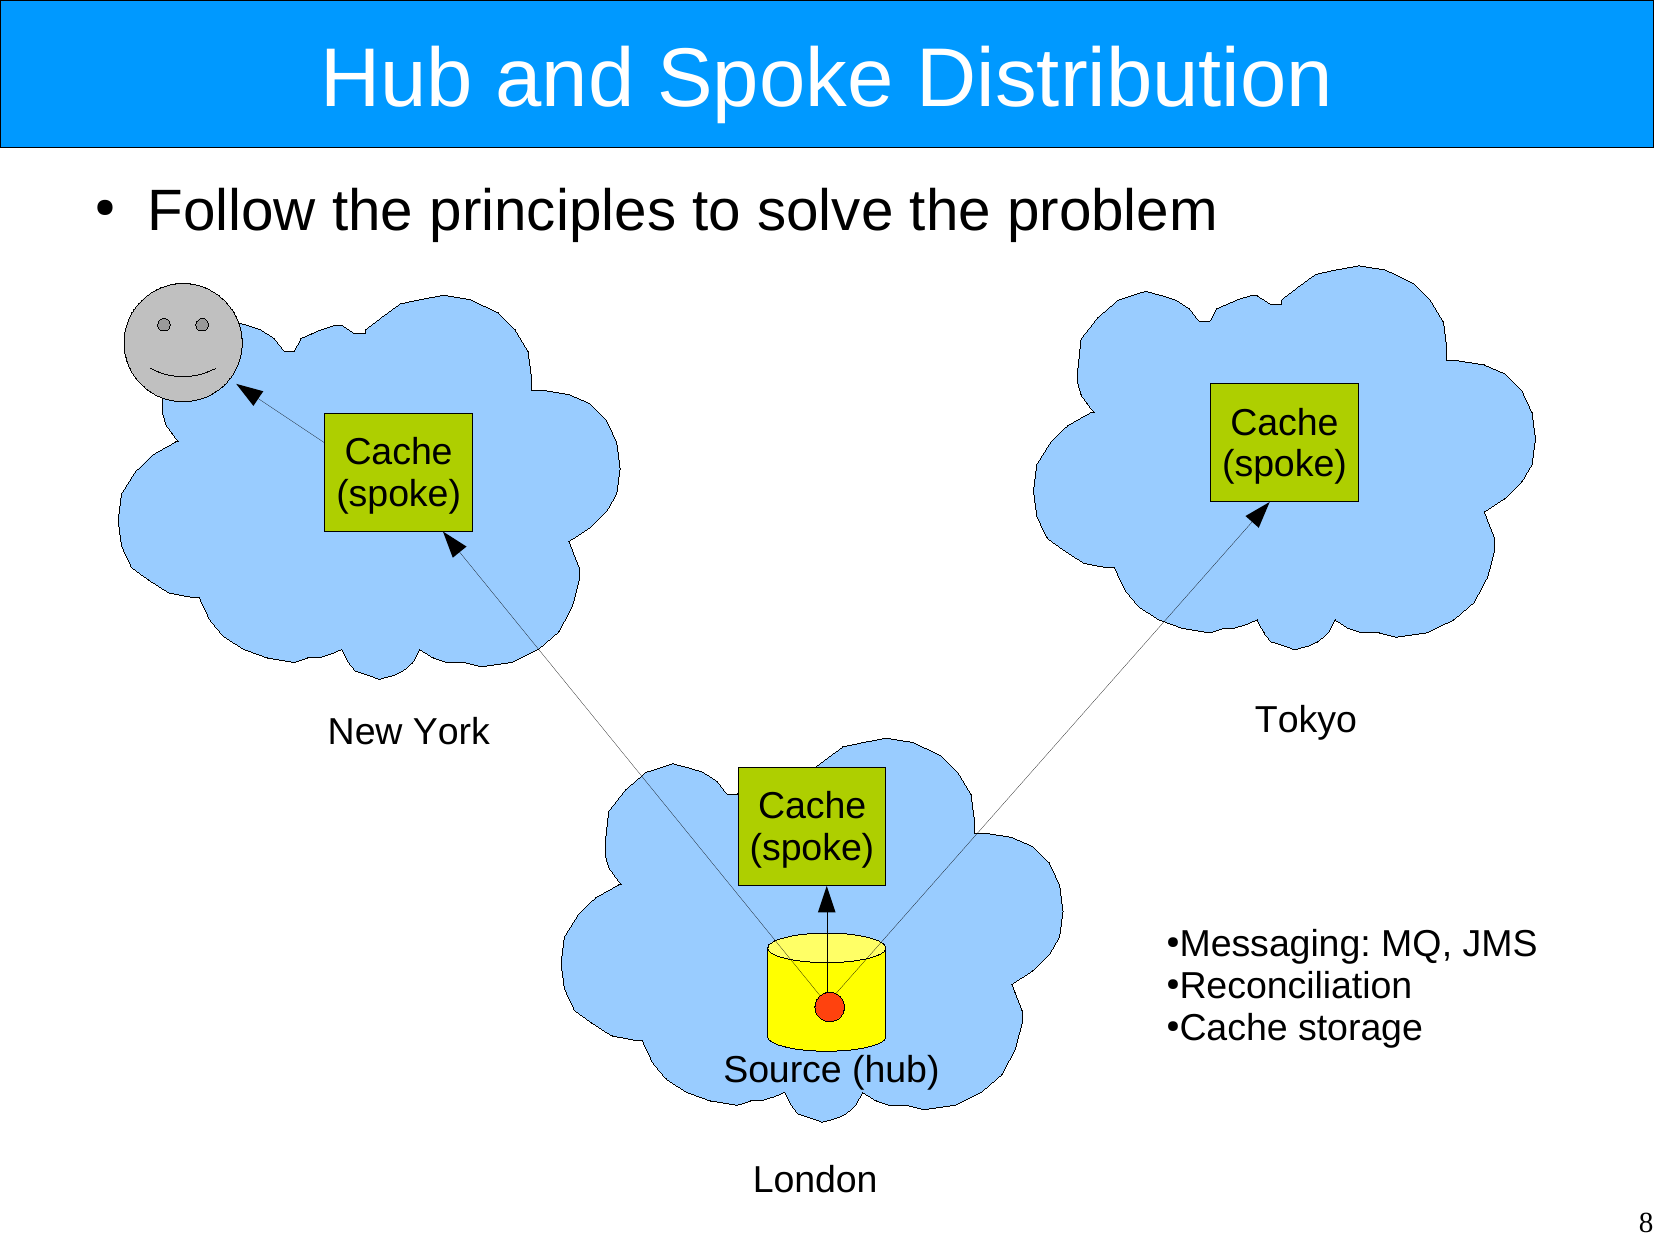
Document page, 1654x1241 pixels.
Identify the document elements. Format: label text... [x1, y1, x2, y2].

text_box Tokyo [1240, 691, 1372, 748]
text_box Messaging: MQ, JMS Reconciliation Cache storage [1151, 915, 1553, 1057]
text_box London [738, 1151, 893, 1209]
text_box Cache (spoke) [738, 767, 886, 886]
text_box [118, 283, 621, 680]
text_box [561, 776, 1064, 1110]
text_box [788, 1099, 859, 1123]
text_box [1033, 265, 1536, 650]
text_box Cache (spoke) [324, 413, 473, 532]
text_box [642, 763, 827, 940]
text_box [815, 738, 976, 941]
text_box New York [312, 702, 505, 760]
list Follow the principles to solve the problem [76, 177, 1565, 1196]
title Hub and Spoke Distribution [82, 21, 1571, 135]
text_box Cache (spoke) [1210, 383, 1359, 502]
text_box Source (hub) [708, 1041, 955, 1099]
